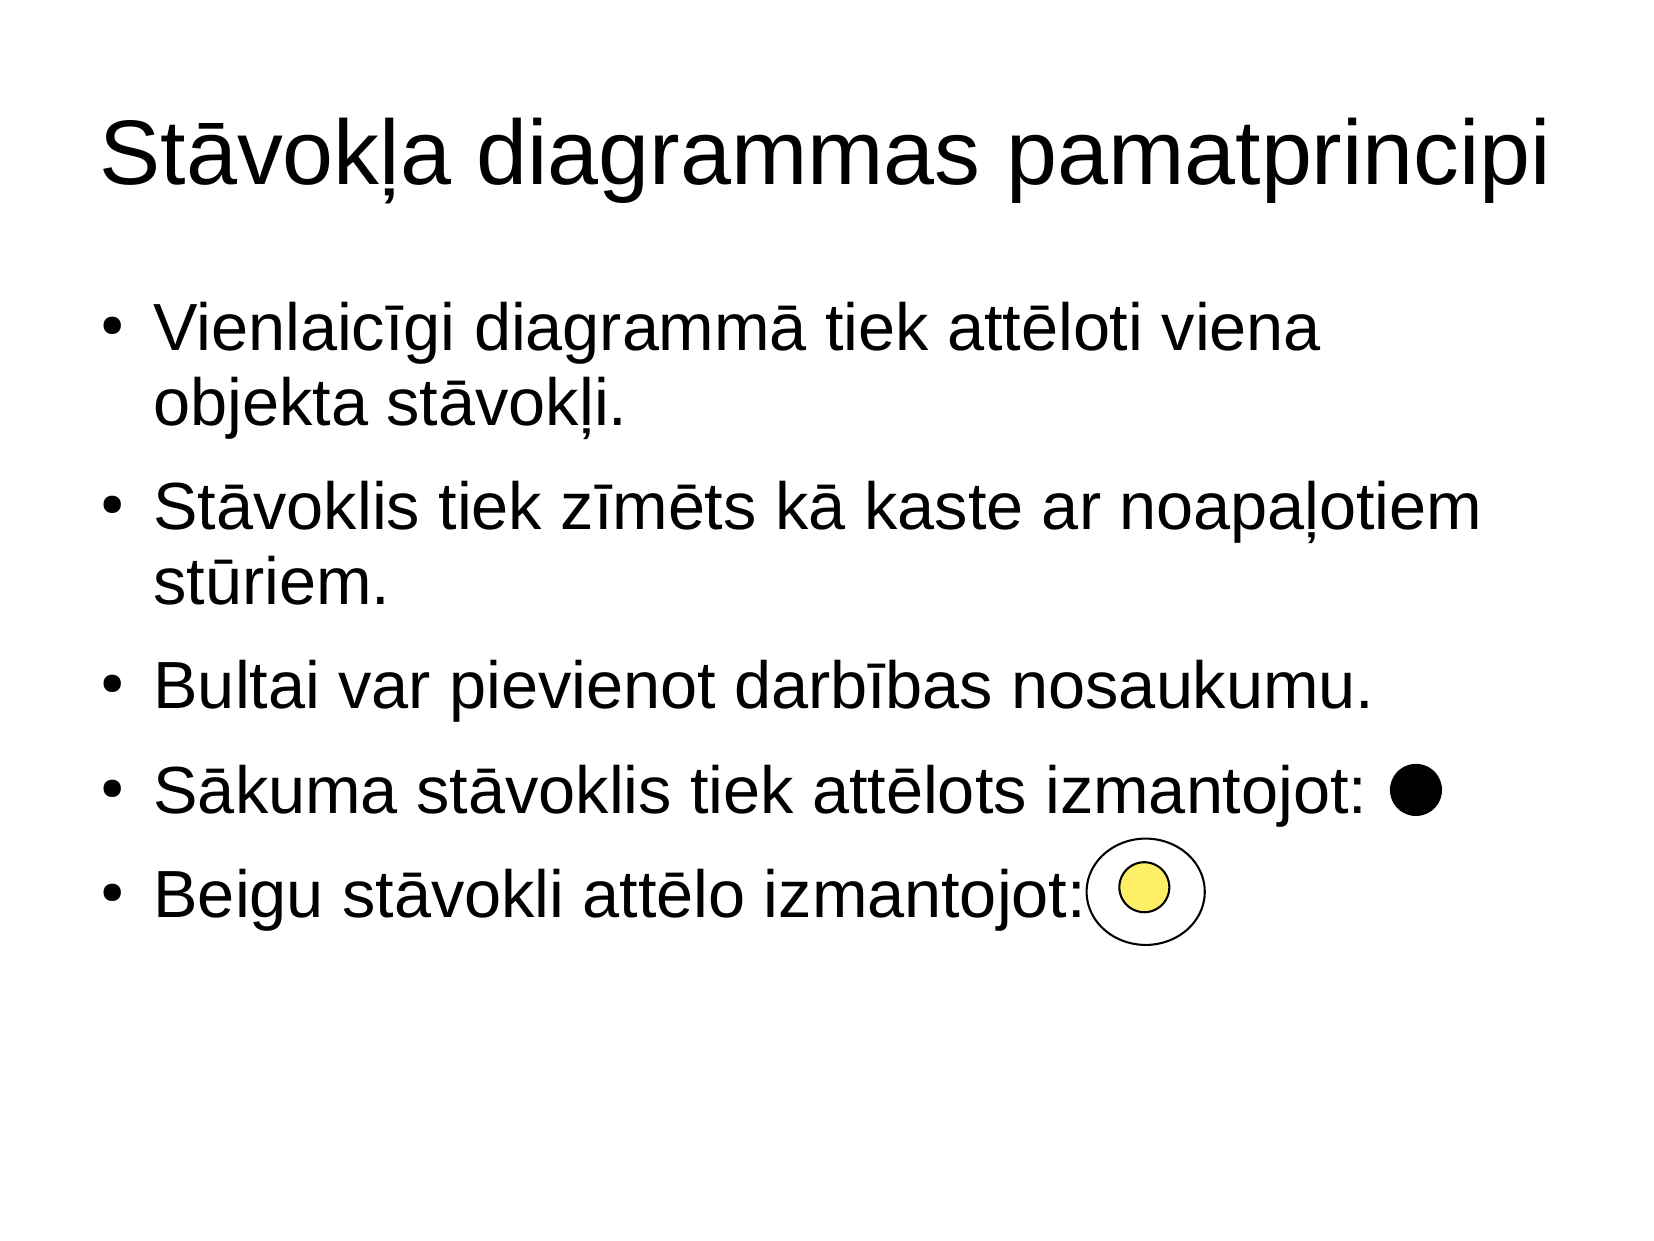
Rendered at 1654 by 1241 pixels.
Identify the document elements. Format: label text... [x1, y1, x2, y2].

list Vienlaicīgi diagrammā tiek attēloti viena objekta stāvokļi. Stāvoklis tiek zīmēts kā kaste ar noapaļotiem stūriem. Bultai var pievienot darbības nosaukumu. Sākuma stāvoklis tiek attēlots izmantojot: Beigu stāvokli attēlo izmantojot: [82, 290, 1538, 1010]
title Stāvokļa diagrammas pamatprincipi [82, 49, 1571, 257]
text_box [1390, 764, 1442, 815]
text_box [1119, 862, 1170, 913]
